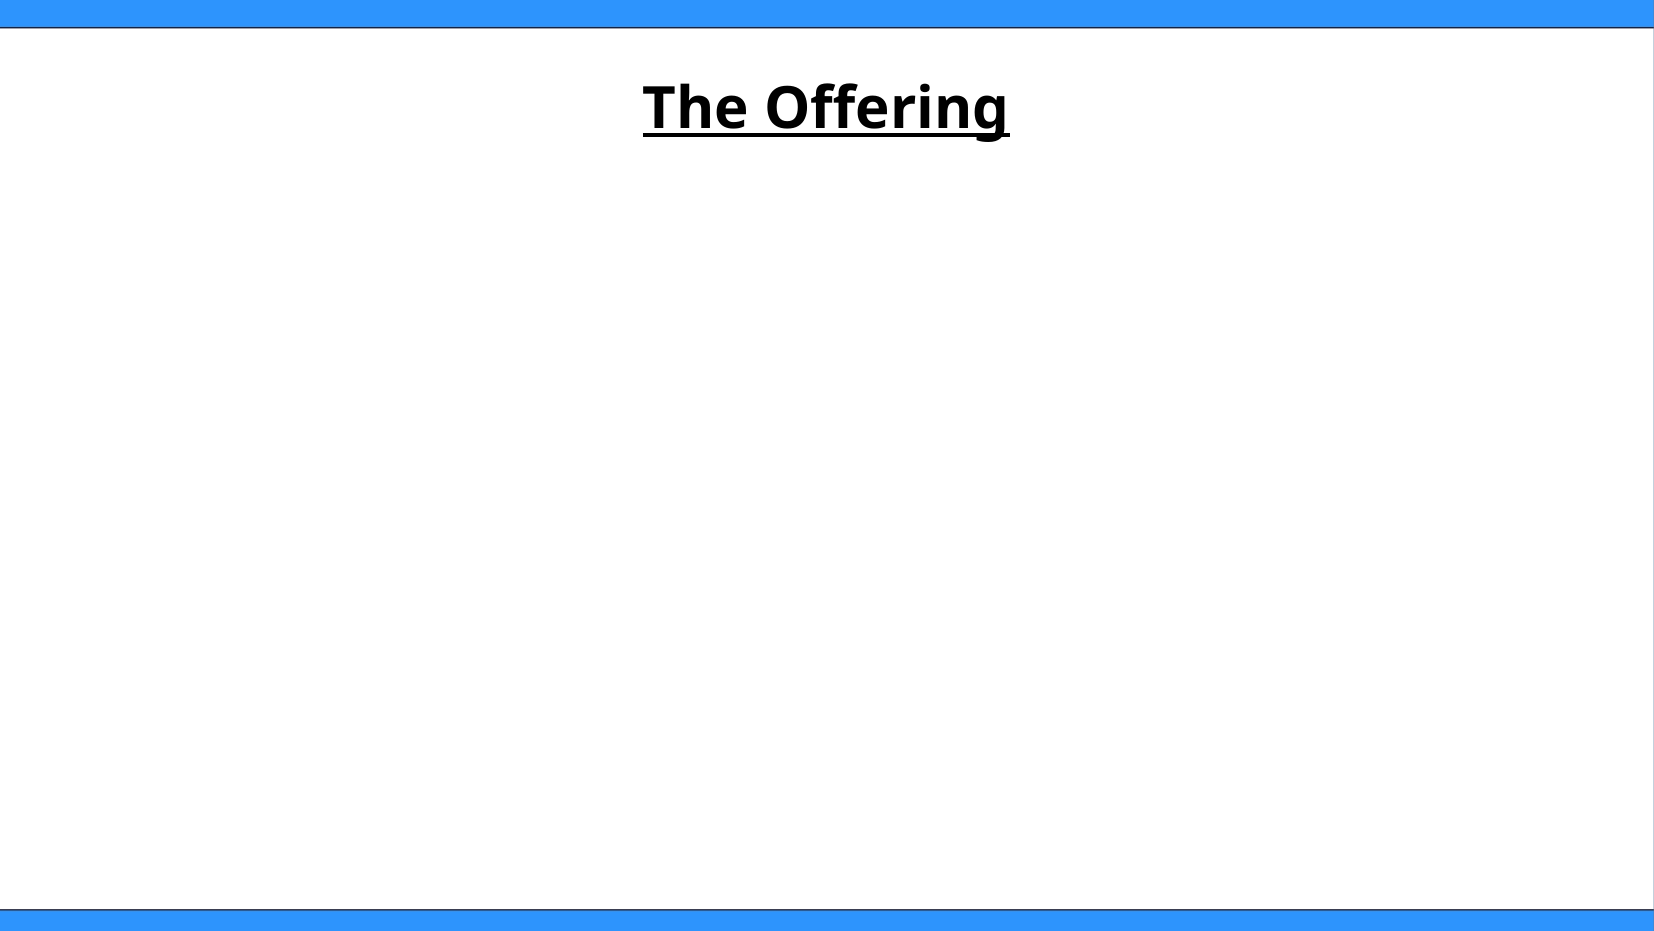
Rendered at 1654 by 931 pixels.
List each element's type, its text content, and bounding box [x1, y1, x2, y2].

picture [0, 0, 1654, 931]
text_box The Offering [106, 58, 1547, 151]
